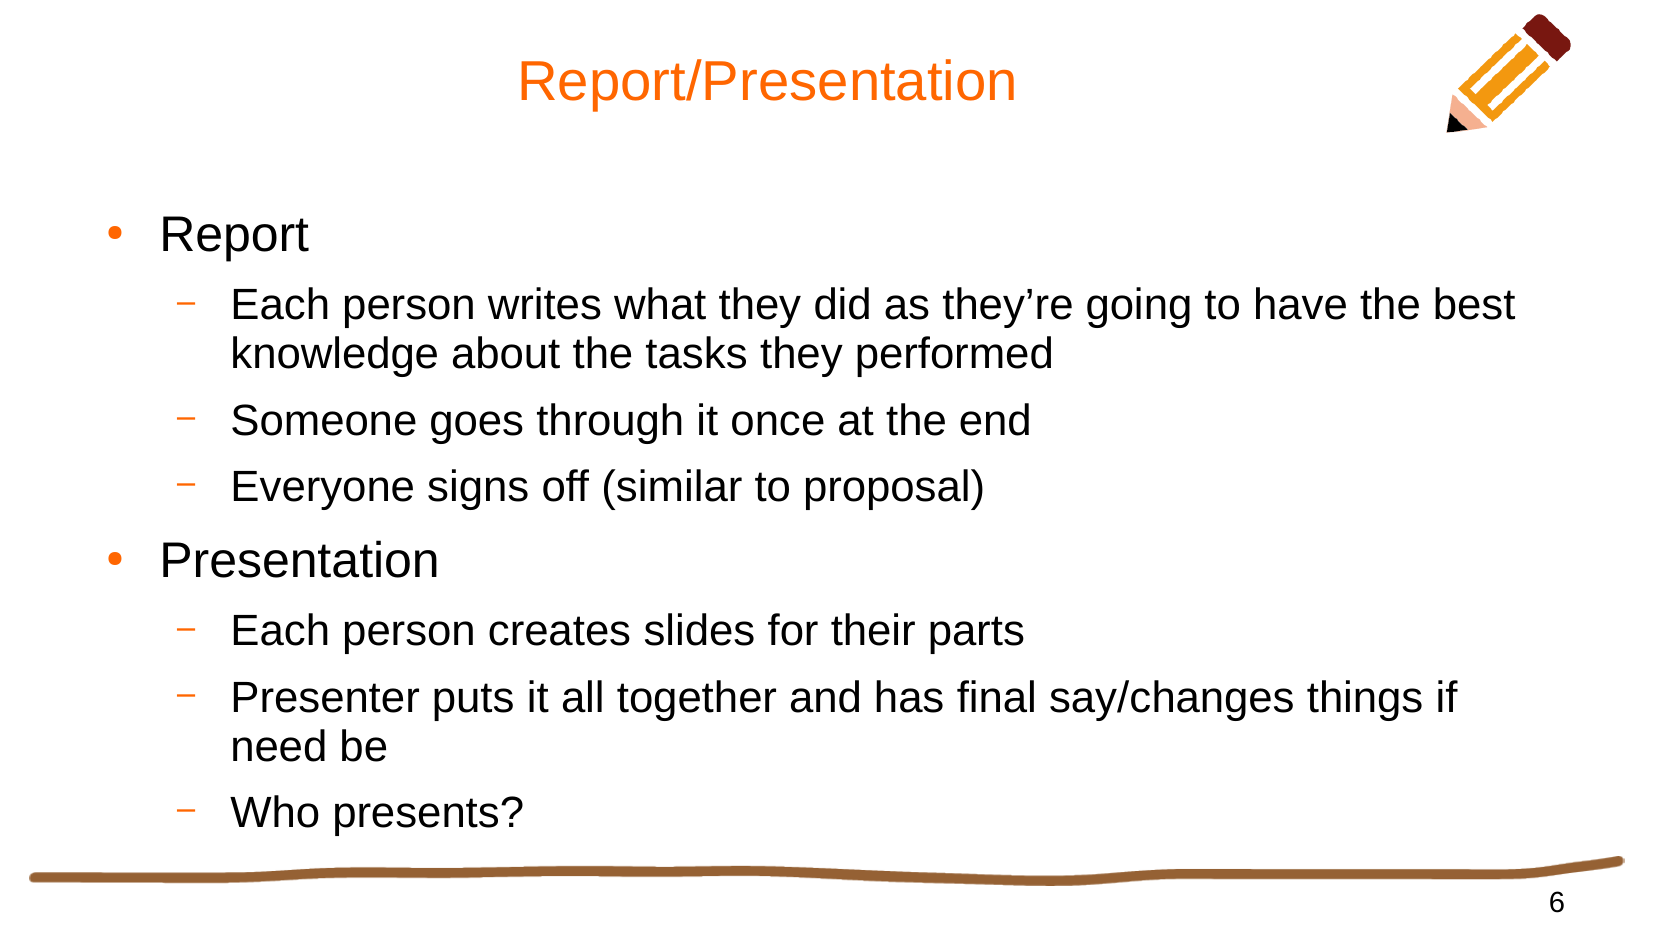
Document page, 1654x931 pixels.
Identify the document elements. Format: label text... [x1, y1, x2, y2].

picture [1446, 14, 1571, 133]
picture [29, 856, 1625, 886]
list Report Each person writes what they did as they’re going to have the best knowledge about the tasks they performed Someone goes through it once at the end Everyone signs off (similar to proposal) Presentation Each person creates slides for their parts Presenter puts it all together and has final say/changes things if need be Who presents? [88, 206, 1565, 857]
title Report/Presentation [88, 29, 1447, 133]
